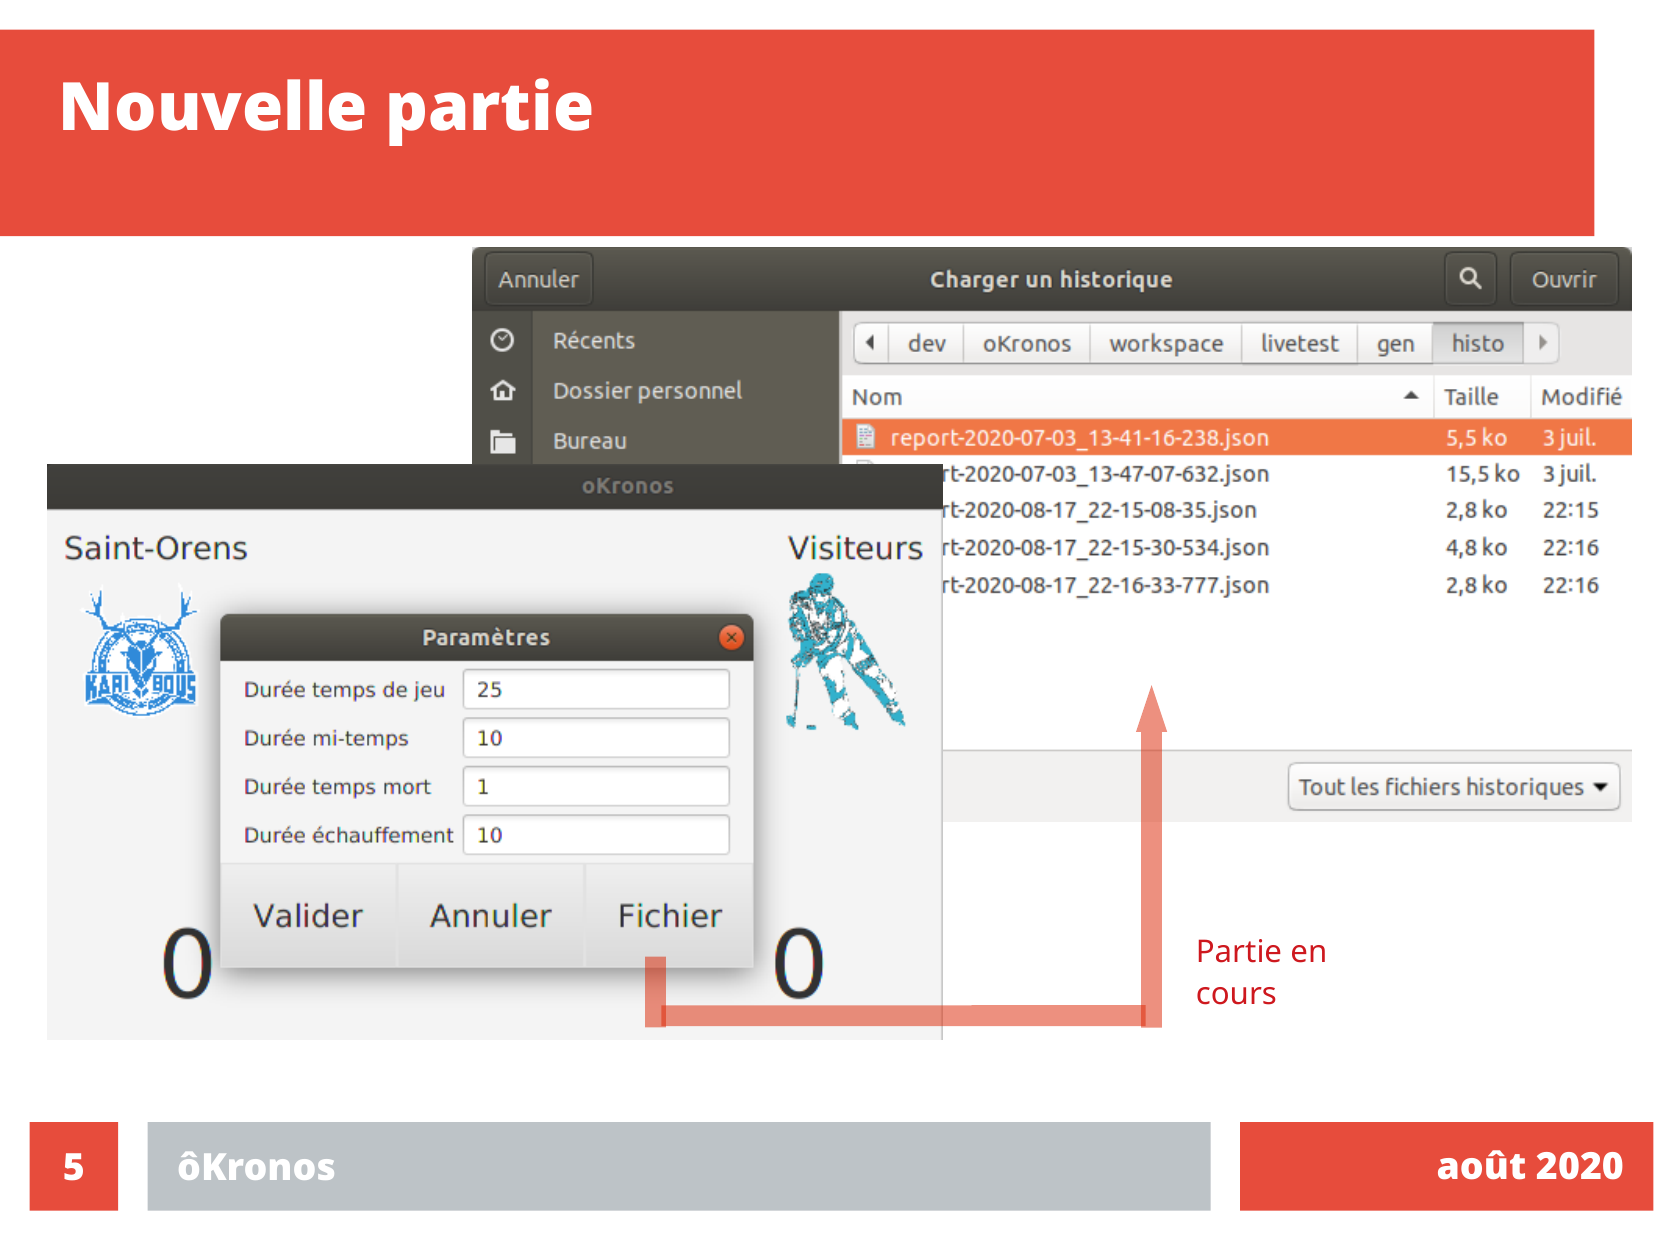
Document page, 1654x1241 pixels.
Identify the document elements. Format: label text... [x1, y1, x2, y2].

picture [47, 247, 1632, 1040]
text_box Partie en cours [1181, 921, 1430, 1016]
title Nouvelle partie [59, 59, 1595, 142]
